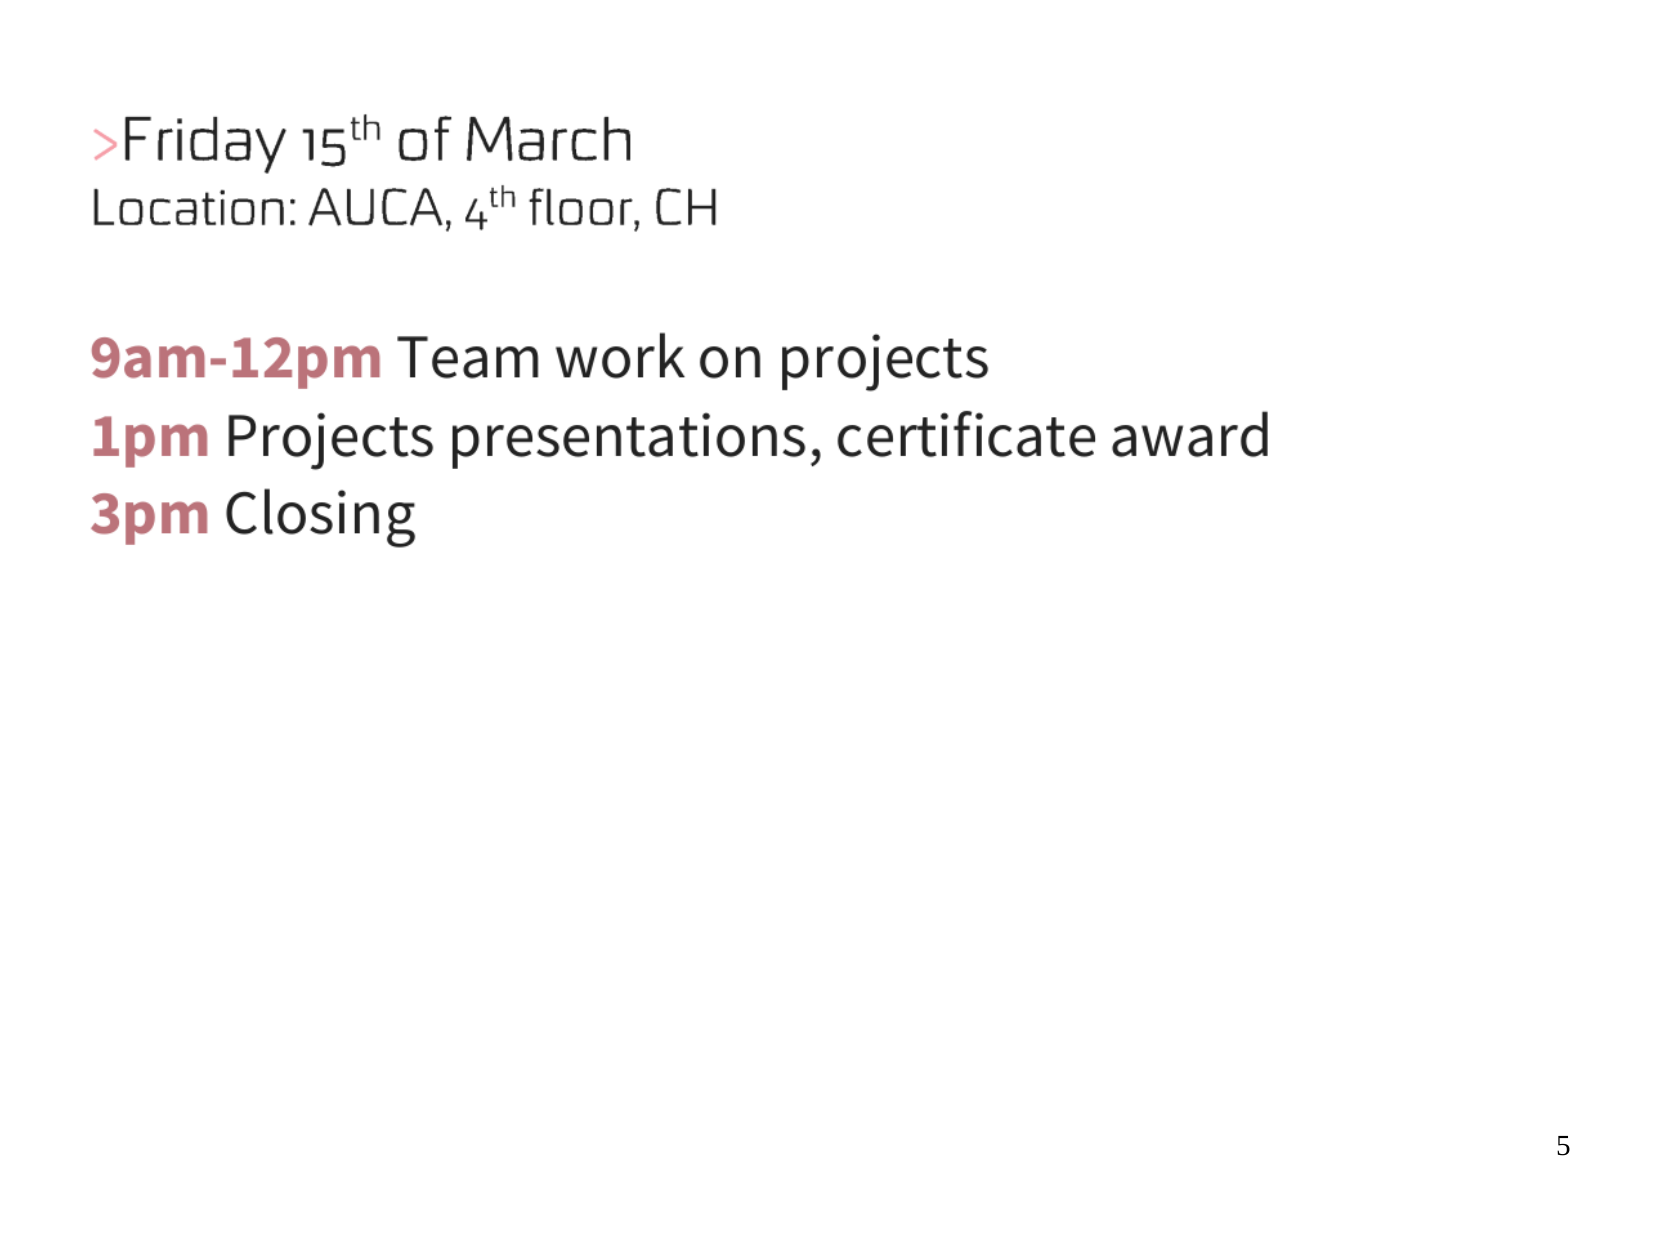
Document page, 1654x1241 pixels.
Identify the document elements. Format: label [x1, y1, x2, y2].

picture [60, 72, 1291, 586]
